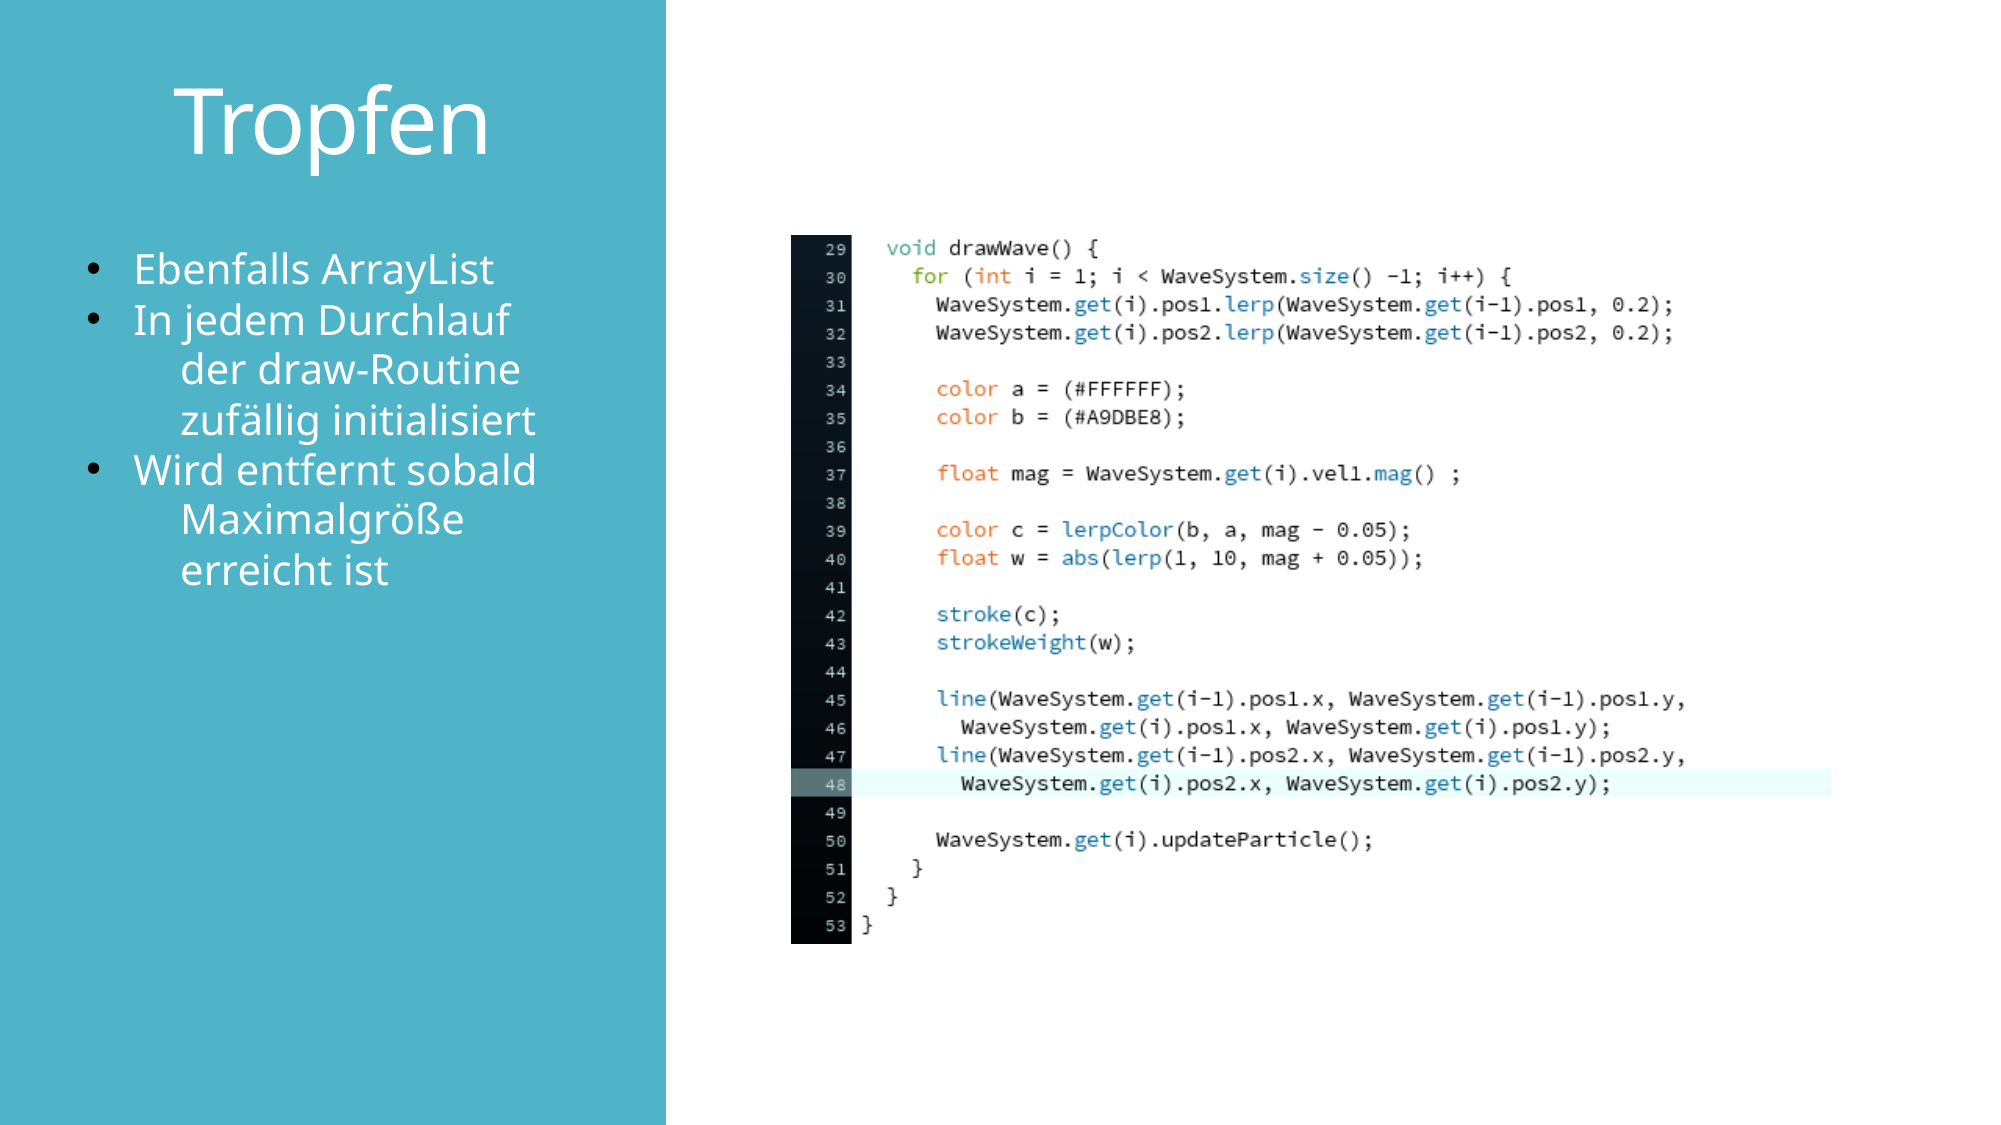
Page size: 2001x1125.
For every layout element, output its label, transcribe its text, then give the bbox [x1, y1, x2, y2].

title Tropfen [52, 33, 614, 219]
text_box Ebenfalls ArrayList In jedem Durchlauf der draw-Routine zufällig initialisiert Wird entfernt sobald Maximalgröße erreicht ist [71, 235, 589, 605]
text_box [0, 0, 666, 1125]
picture [791, 235, 1831, 944]
